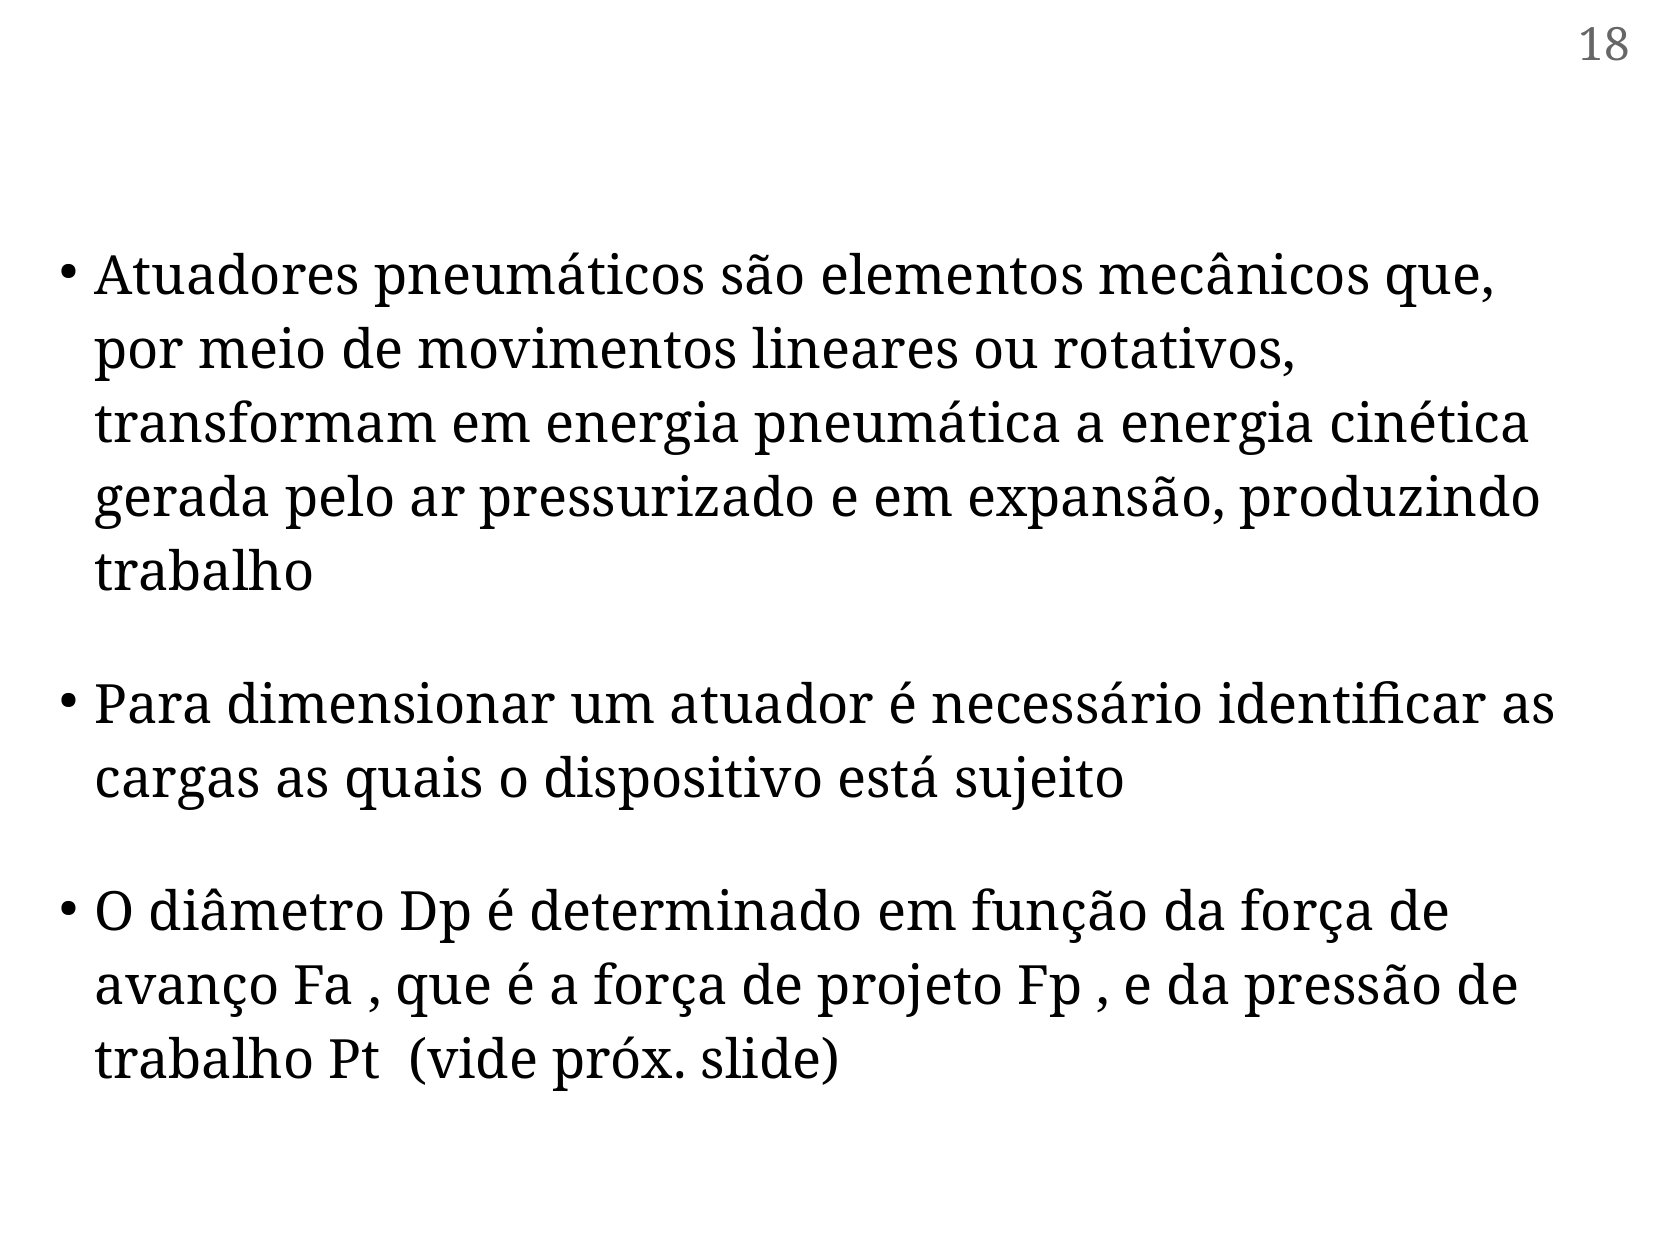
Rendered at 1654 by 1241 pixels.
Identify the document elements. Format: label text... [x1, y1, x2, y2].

list Atuadores pneumáticos são elementos mecânicos que, por meio de movimentos lineares ou rotativos, transformam em energia pneumática a energia cinética gerada pelo ar pressurizado e em expansão, produzindo trabalho Para dimensionar um atuador é necessário identificar as cargas as quais o dispositivo está sujeito O diâmetro Dp é determinado em função da força de avanço Fa , que é a força de projeto Fp , e da pressão de trabalho Pt (vide próx. slide) [59, 236, 1595, 1211]
